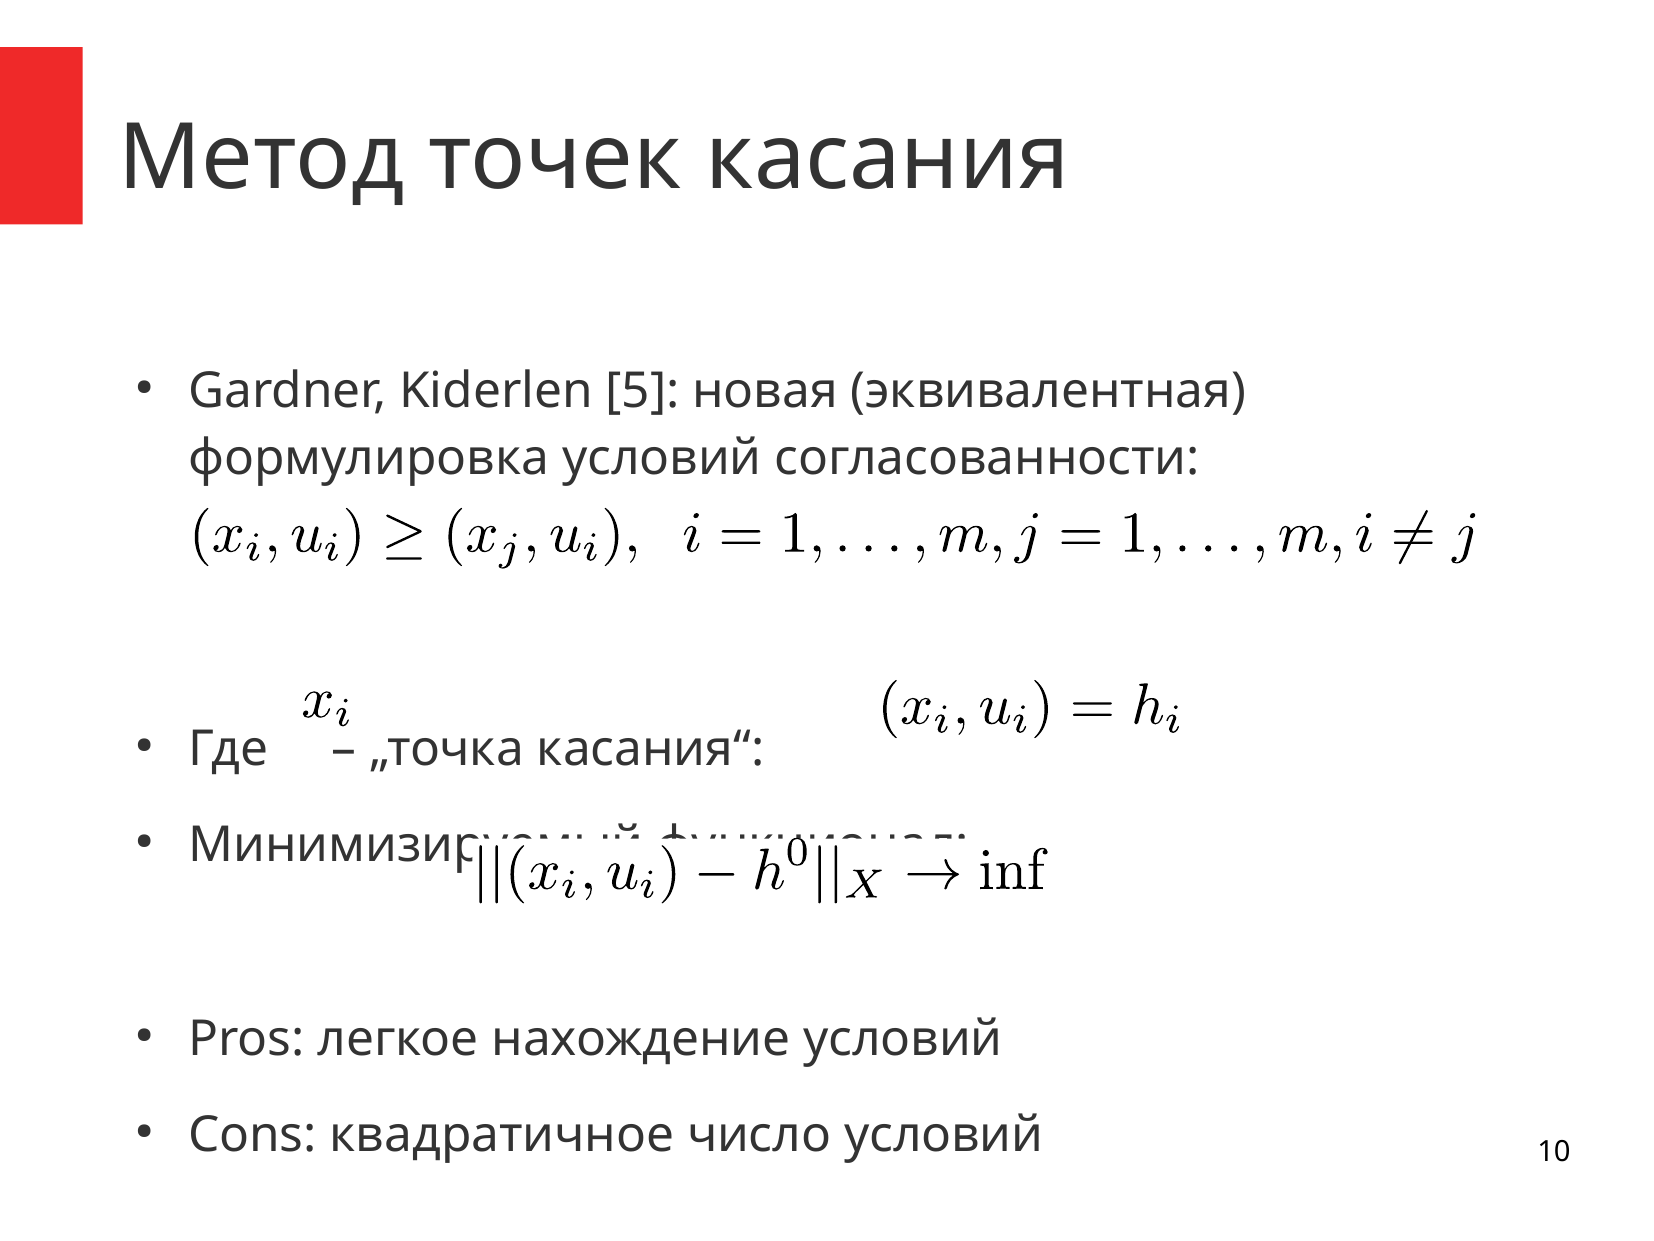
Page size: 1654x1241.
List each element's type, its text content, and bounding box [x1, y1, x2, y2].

text_box [472, 837, 1050, 904]
title Метод точек касания [118, 49, 1571, 257]
list Gardner, Kiderlen [5]: новая (эквивалентная) формулировка условий согласованности: Где – „точка касания“: Минимизируемый функционал: Pros: легкое нахождение условий Cons: квадратичное число условий [118, 354, 1536, 1170]
text_box [301, 691, 351, 727]
text_box [877, 679, 1182, 739]
text_box [188, 507, 1480, 569]
